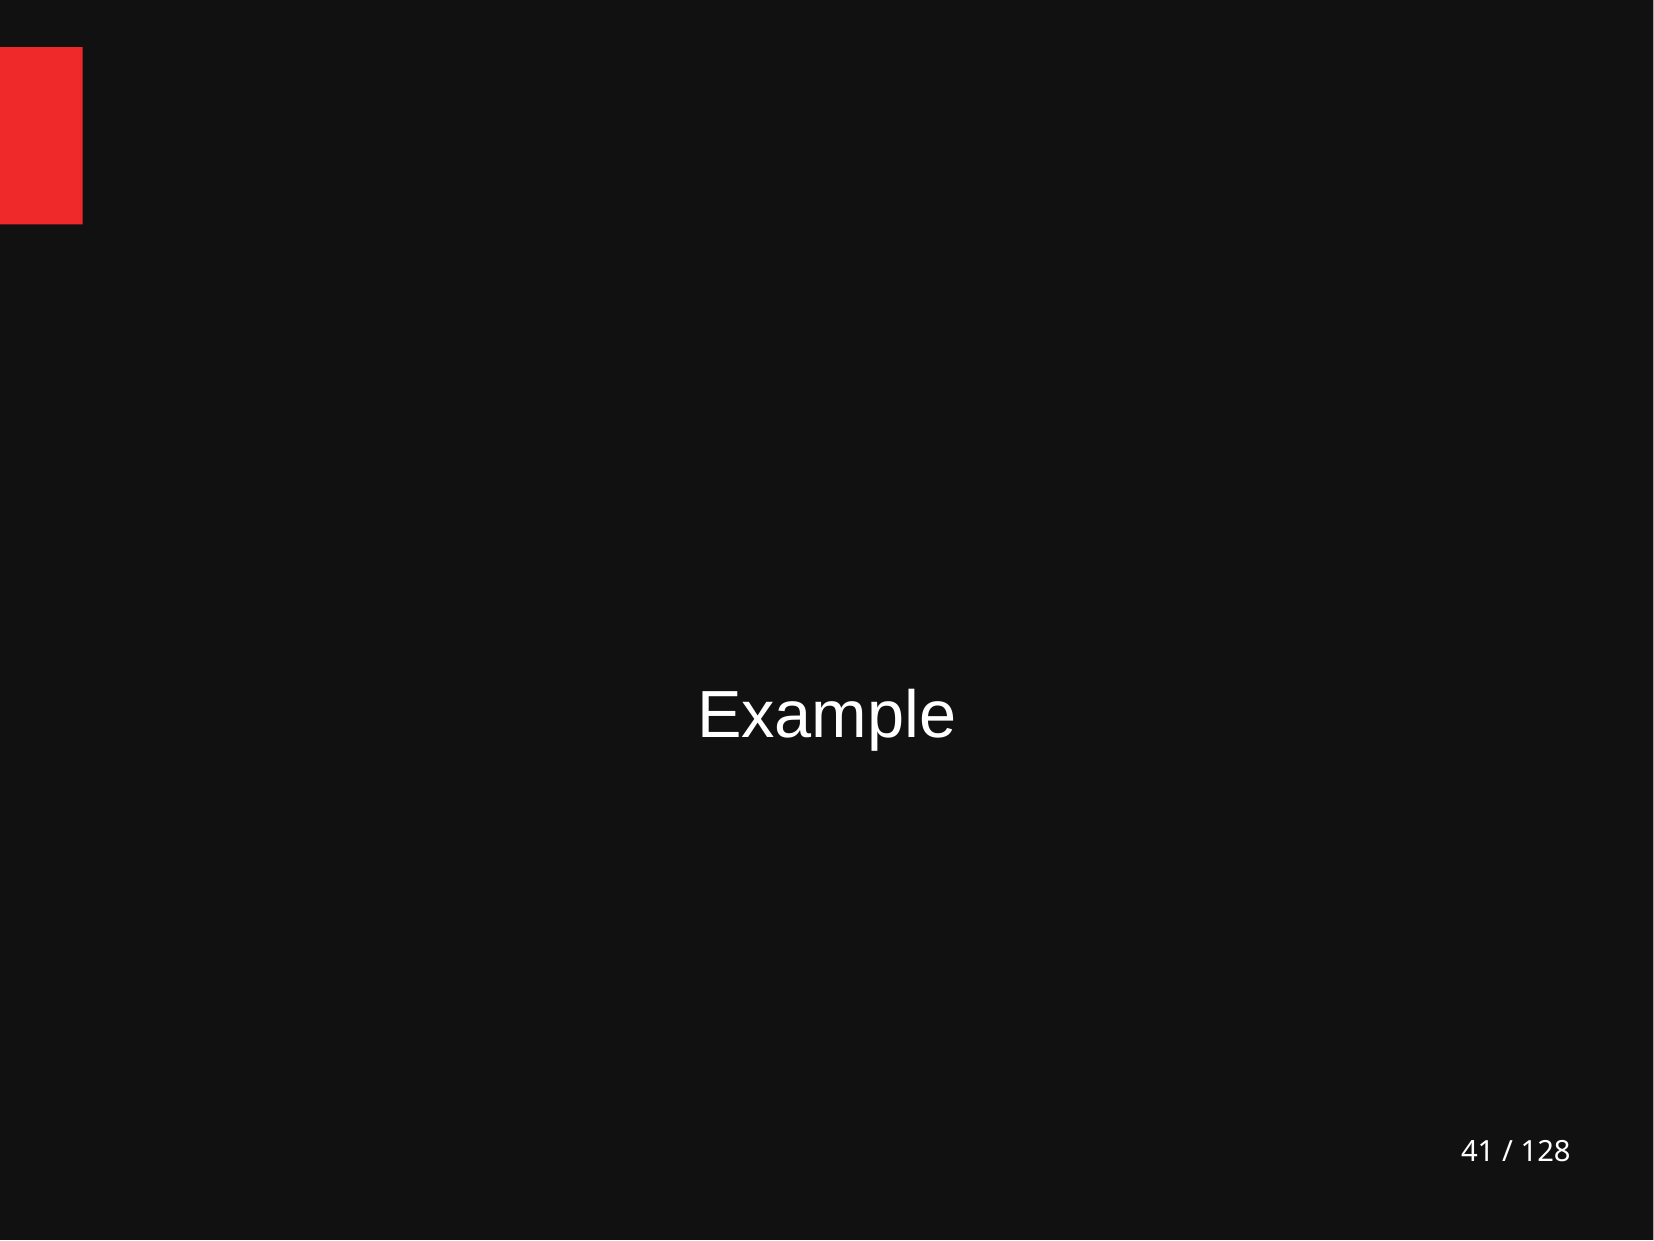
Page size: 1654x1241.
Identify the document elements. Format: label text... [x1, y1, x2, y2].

subtitle Example [118, 354, 1536, 1074]
